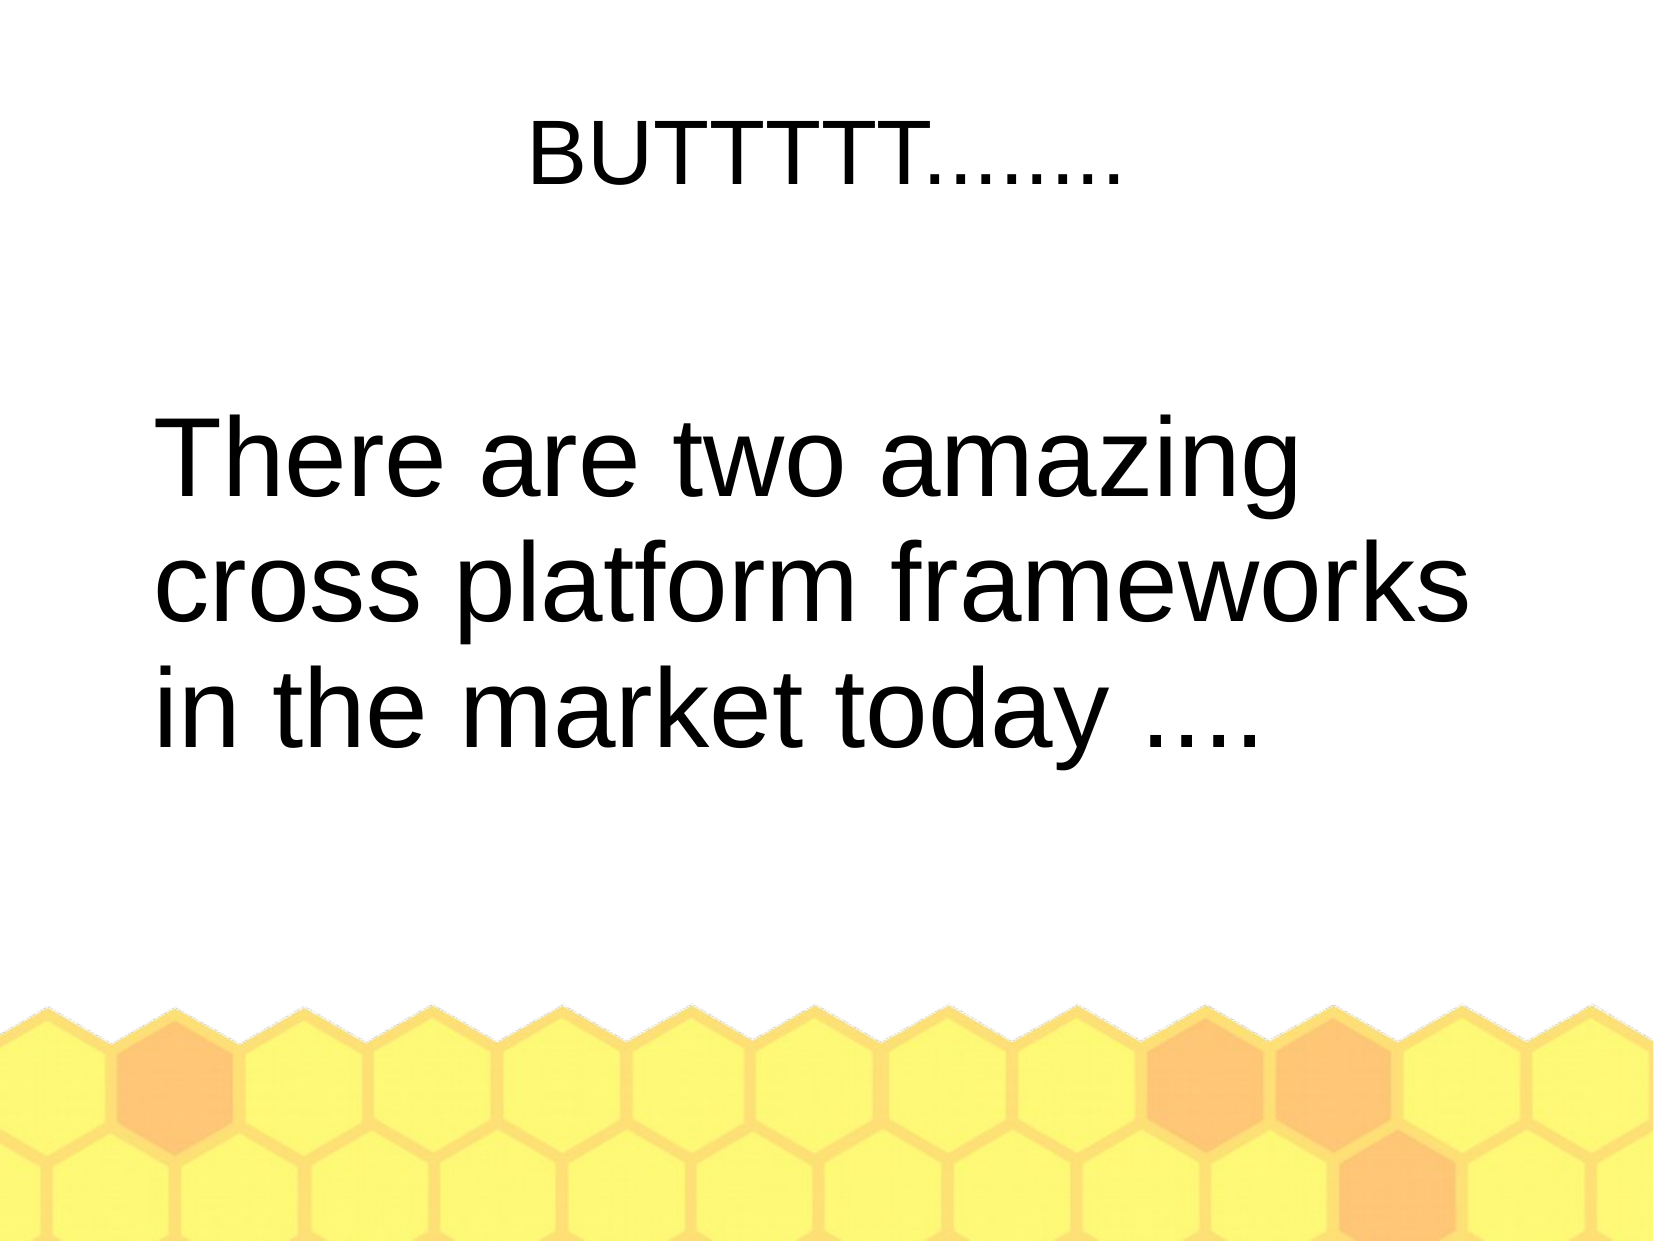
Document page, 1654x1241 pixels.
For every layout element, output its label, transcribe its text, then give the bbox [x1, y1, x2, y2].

picture [0, 1001, 1654, 1241]
list There are two amazing cross platform frameworks in the market today .... [82, 290, 1571, 1010]
title BUTTTTT........ [82, 49, 1571, 257]
